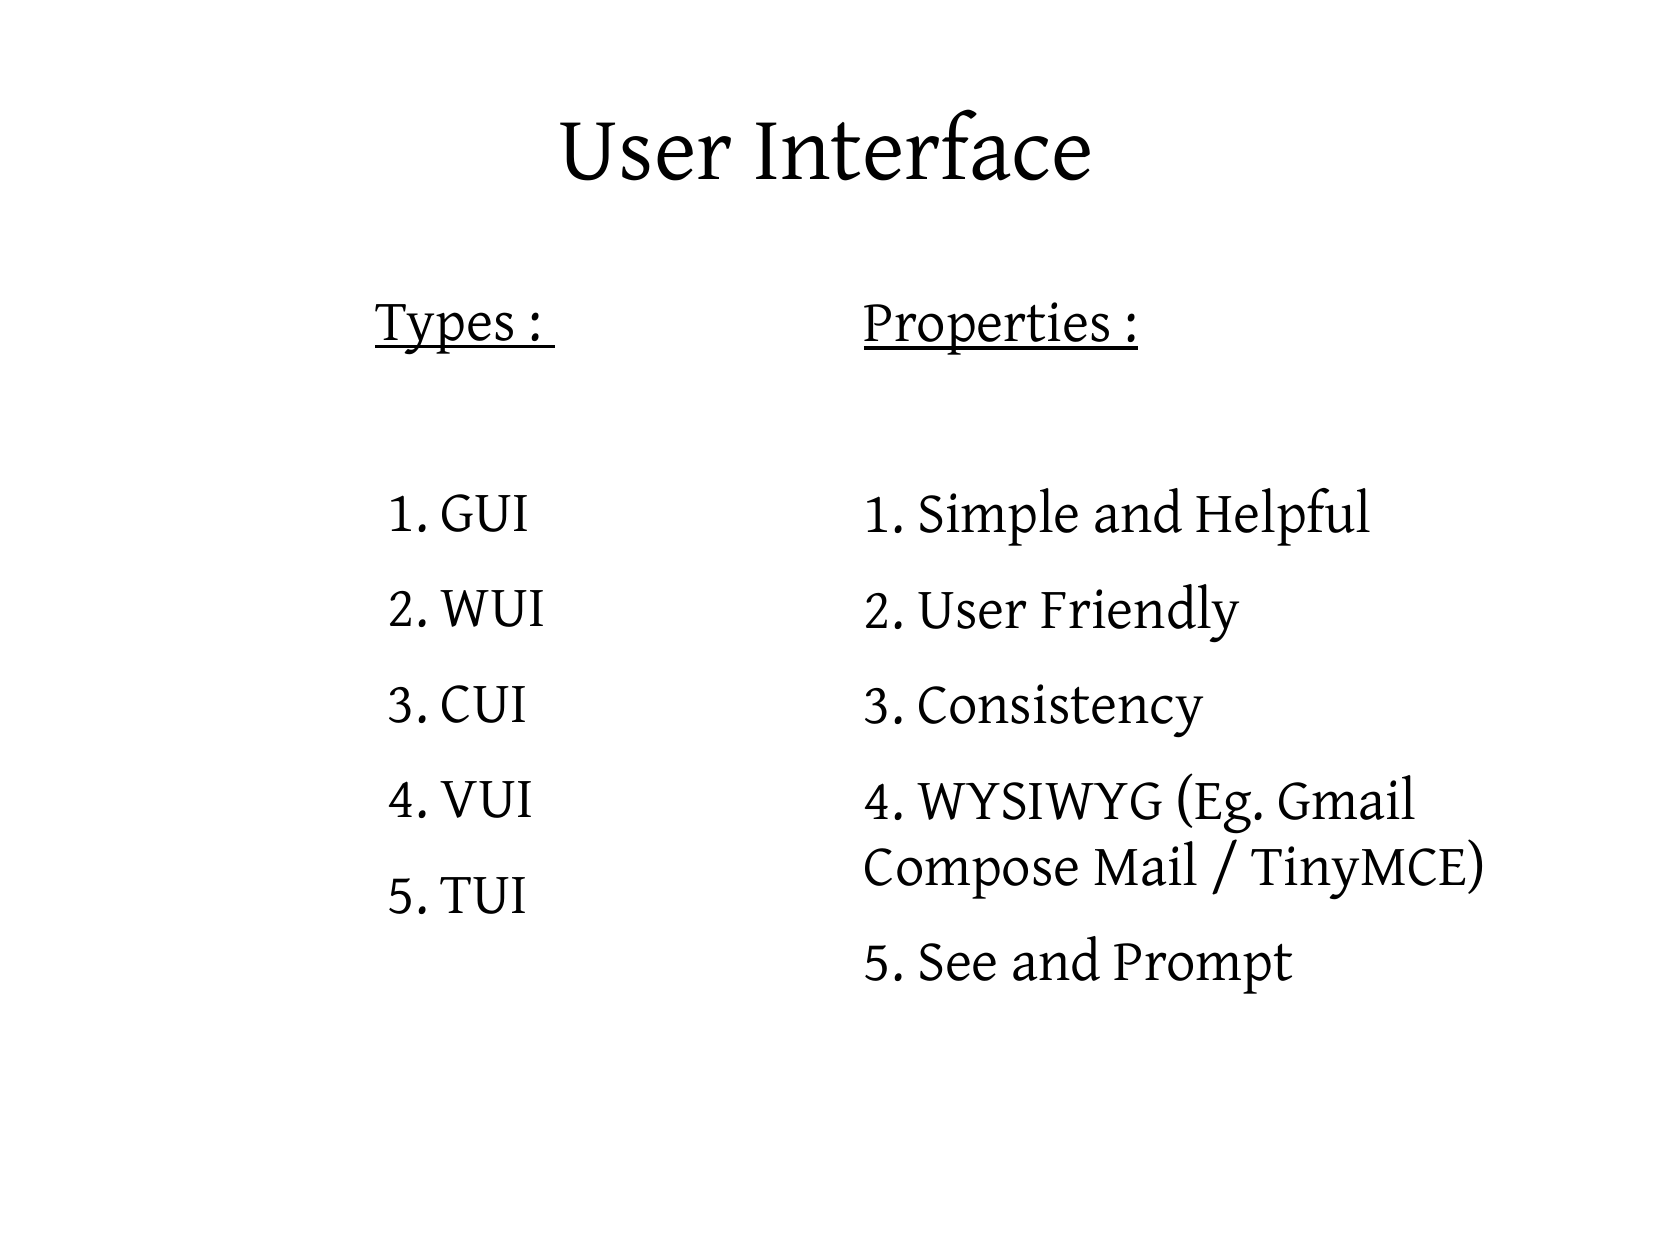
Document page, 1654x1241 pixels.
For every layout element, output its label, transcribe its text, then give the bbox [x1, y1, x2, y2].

list Properties : 1. Simple and Helpful 2. User Friendly 3. Consistency 4. WYSIWYG (Eg. Gmail Compose Mail / TinyMCE) 5. See and Prompt [863, 291, 1591, 1111]
title User Interface [82, 49, 1571, 257]
list Types : 1. GUI 2. WUI 3. CUI 4. VUI 5. TUI [375, 290, 809, 1109]
